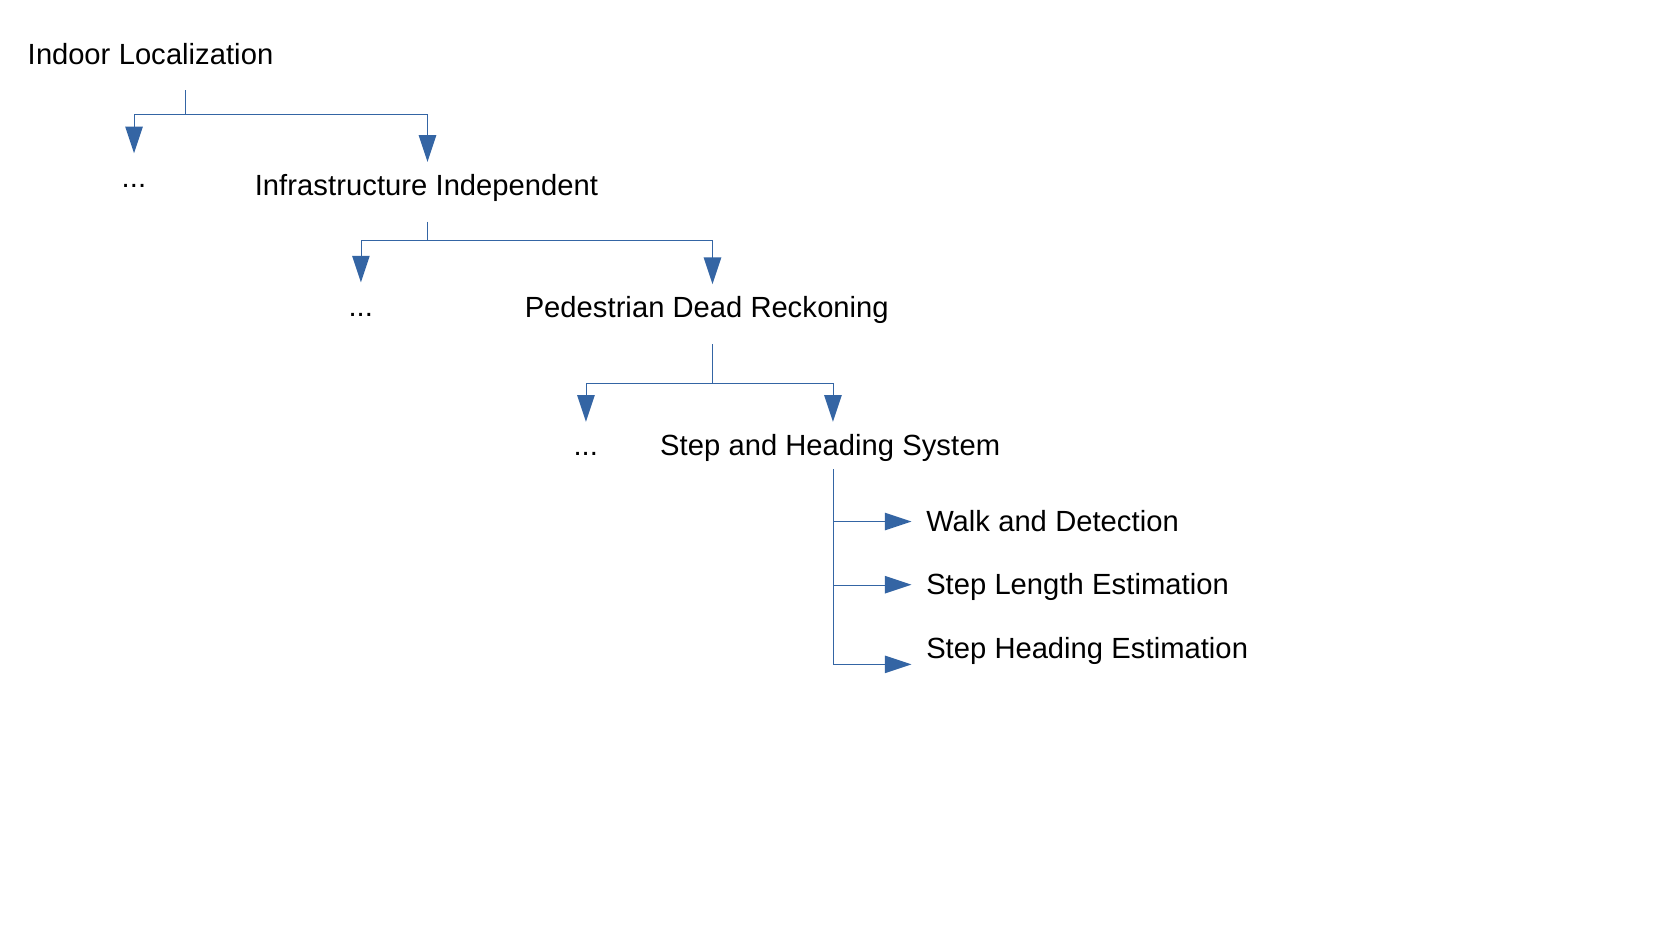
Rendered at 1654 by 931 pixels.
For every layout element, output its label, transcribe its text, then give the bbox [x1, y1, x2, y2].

text_box Step Length Estimation [911, 560, 1257, 609]
text_box Step and Heading System [645, 421, 1021, 470]
text_box ... [90, 153, 179, 201]
text_box ... [316, 282, 406, 331]
text_box Walk and Detection [911, 497, 1197, 546]
text_box Infrastructure Independent [240, 161, 616, 222]
text_box ... [541, 421, 631, 470]
text_box Pedestrian Dead Reckoning [510, 284, 916, 345]
text_box Indoor Localization [12, 30, 358, 91]
text_box Step Heading Estimation [911, 624, 1272, 705]
